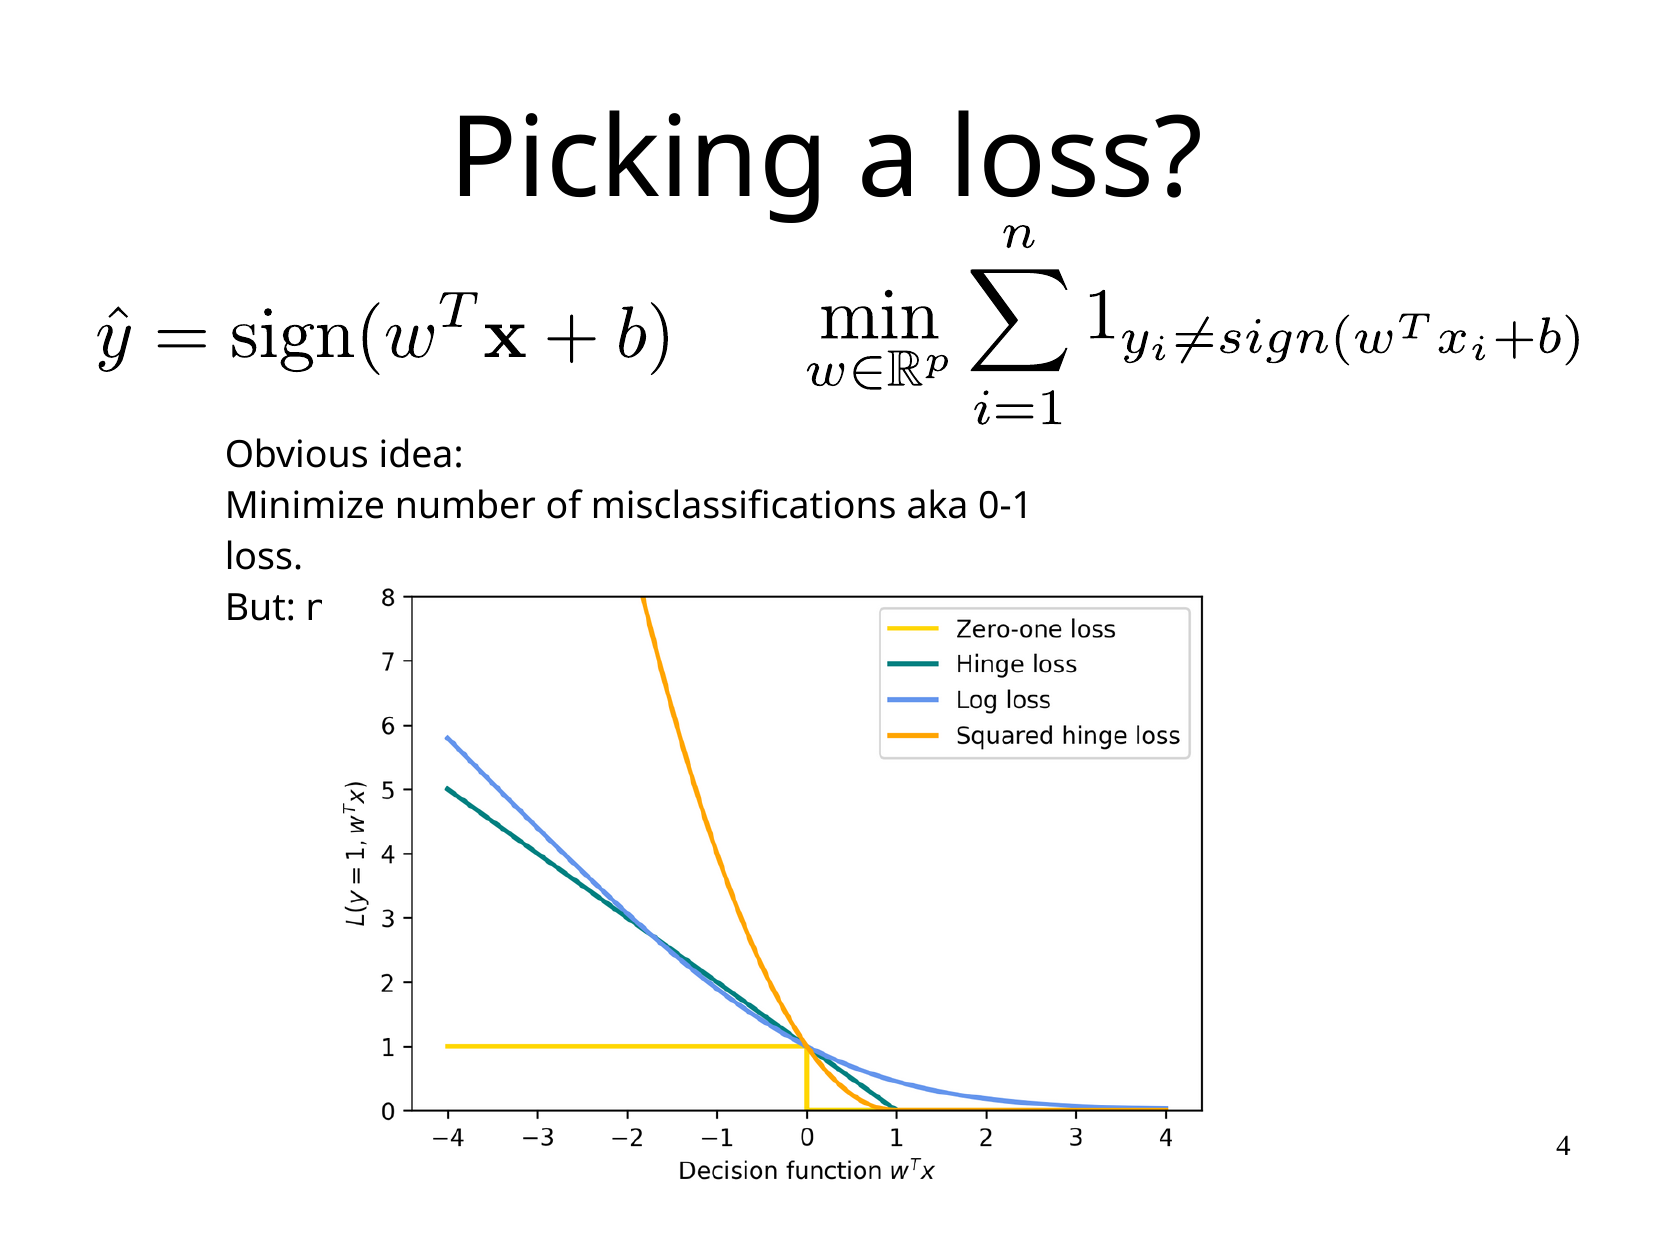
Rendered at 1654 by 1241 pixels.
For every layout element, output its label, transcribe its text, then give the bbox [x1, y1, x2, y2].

text_box Obvious idea: Minimize number of misclassifications aka 0-1 loss. But: non-convex, not continuous => Relax [210, 420, 1126, 549]
text_box [804, 225, 1585, 425]
title Picking a loss? [82, 49, 1571, 257]
text_box [95, 292, 676, 376]
picture [322, 569, 1216, 1197]
